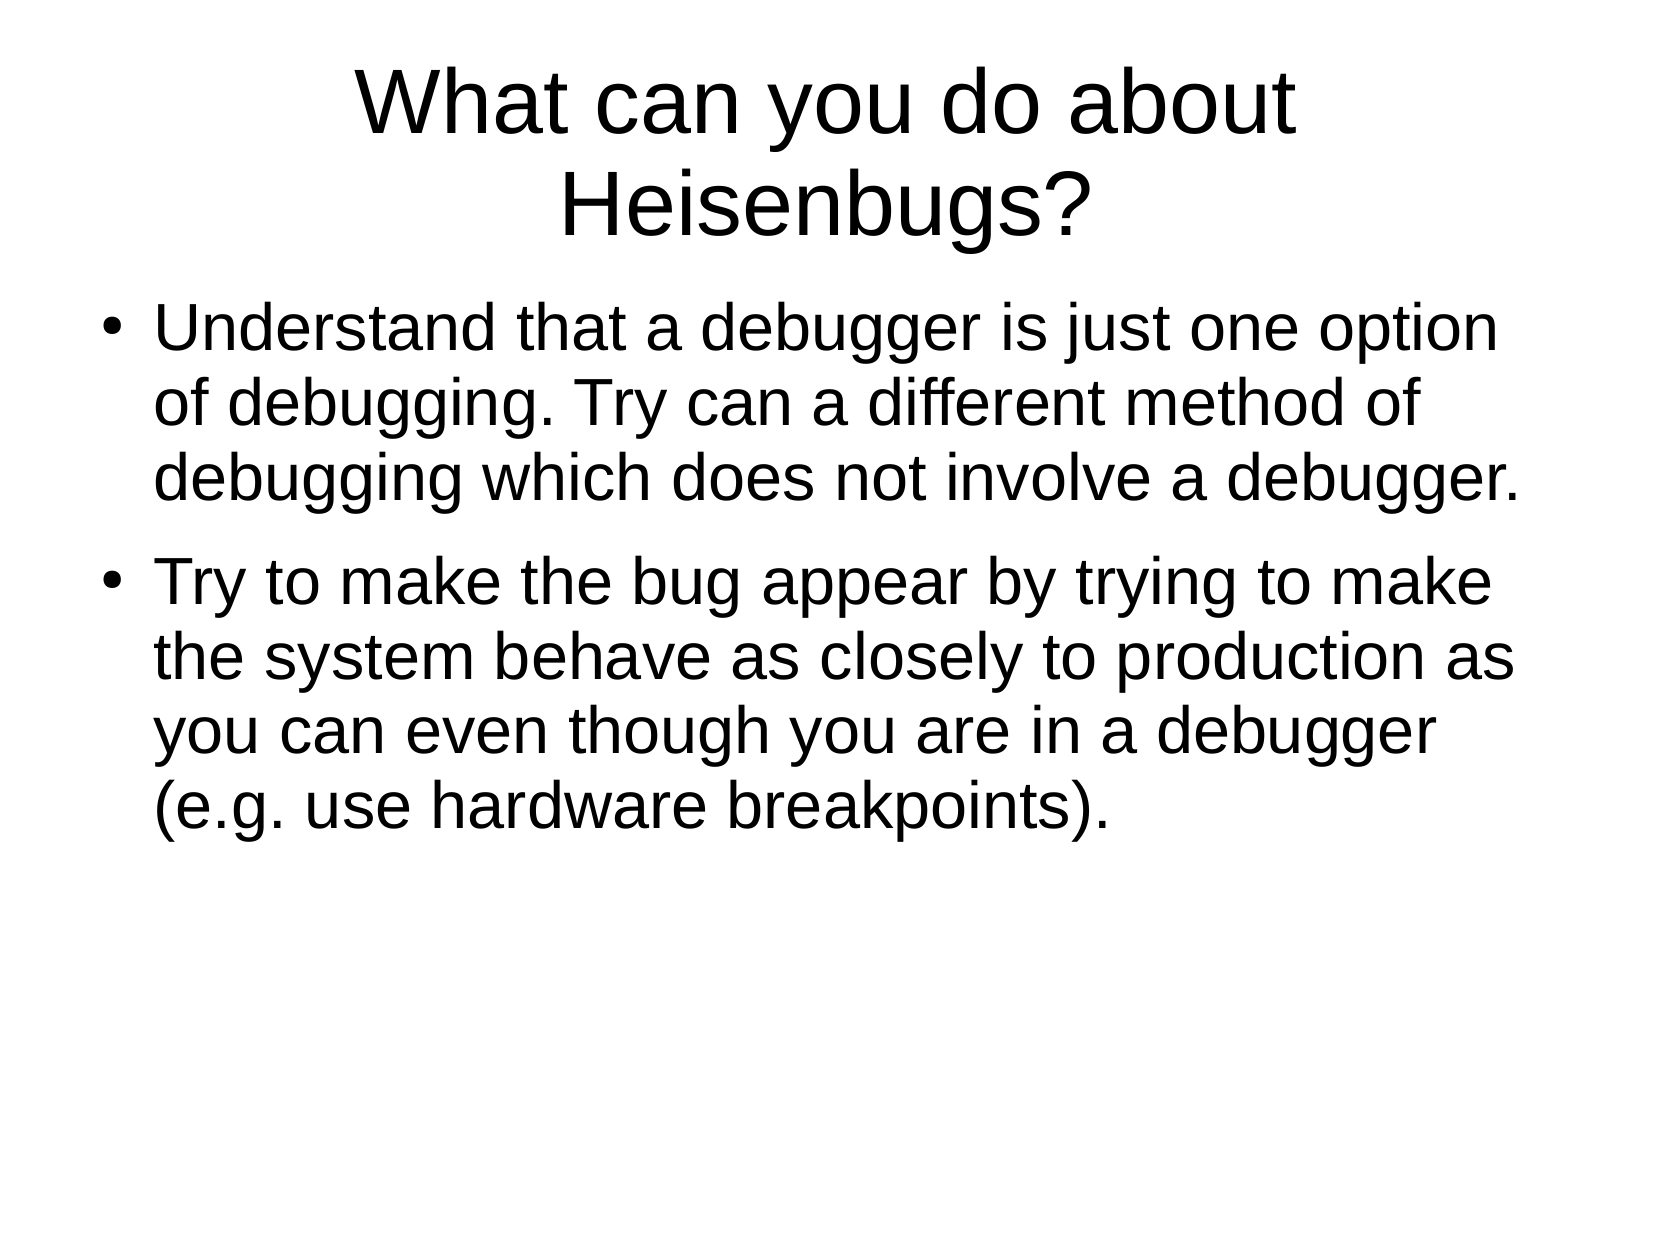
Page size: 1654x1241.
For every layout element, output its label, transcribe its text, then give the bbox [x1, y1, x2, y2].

list Understand that a debugger is just one option of debugging. Try can a different method of debugging which does not involve a debugger. Try to make the bug appear by trying to make the system behave as closely to production as you can even though you are in a debugger (e.g. use hardware breakpoints). [82, 290, 1571, 1010]
title What can you do about Heisenbugs? [82, 49, 1571, 257]
